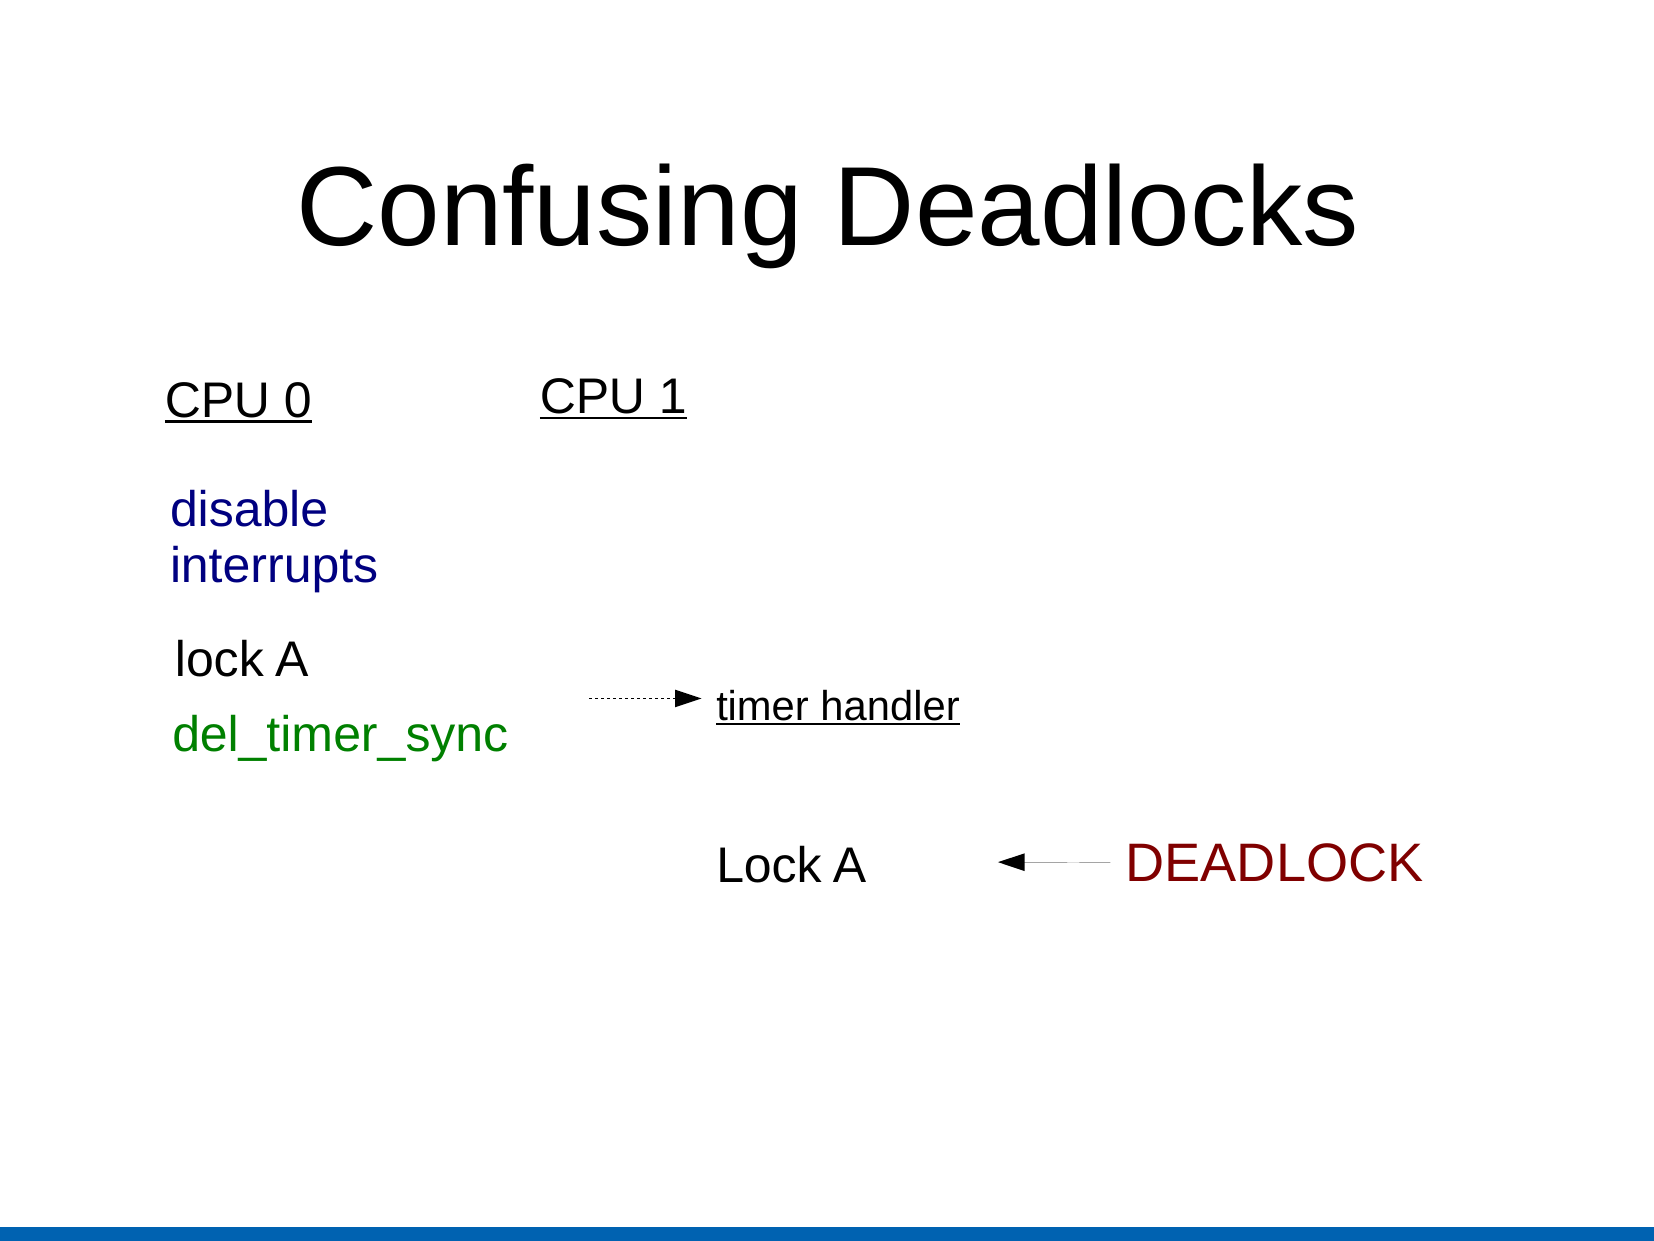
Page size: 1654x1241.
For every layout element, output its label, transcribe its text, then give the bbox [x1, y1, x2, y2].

title Confusing Deadlocks [121, 110, 1534, 303]
text_box DEADLOCK [1110, 824, 1439, 901]
text_box disable interrupts [155, 473, 394, 601]
text_box timer handler [701, 675, 976, 737]
text_box CPU 0 [150, 364, 327, 436]
text_box CPU 1 [525, 361, 702, 433]
text_box Lock A [701, 829, 882, 901]
text_box del_timer_sync [157, 698, 524, 774]
text_box lock A [160, 623, 324, 696]
